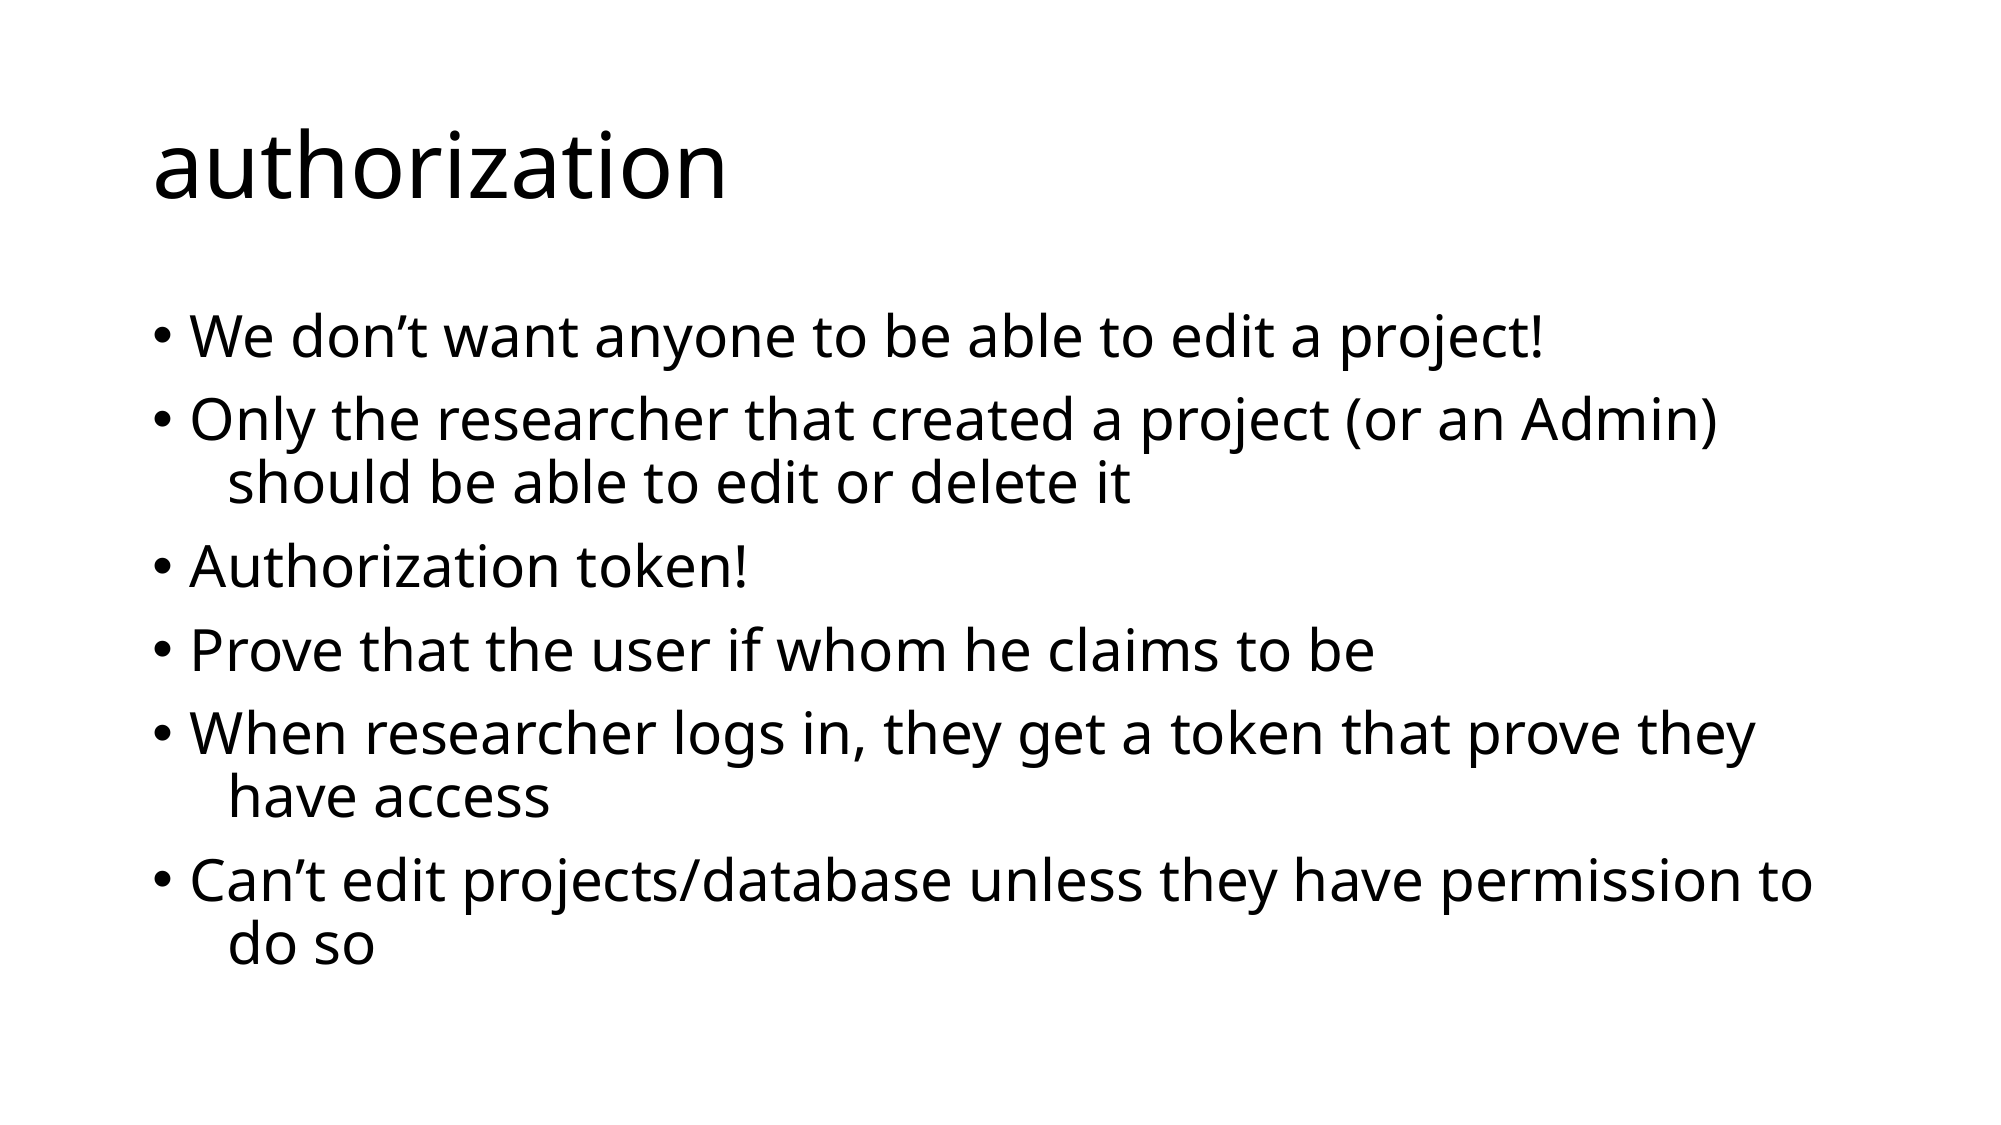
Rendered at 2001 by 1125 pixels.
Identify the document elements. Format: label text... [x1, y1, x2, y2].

list We don’t want anyone to be able to edit a project! Only the researcher that created a project (or an Admin) should be able to edit or delete it Authorization token! Prove that the user if whom he claims to be When researcher logs in, they get a token that prove they have access Can’t edit projects/database unless they have permission to do so [137, 299, 1863, 1014]
title authorization [137, 59, 1863, 278]
